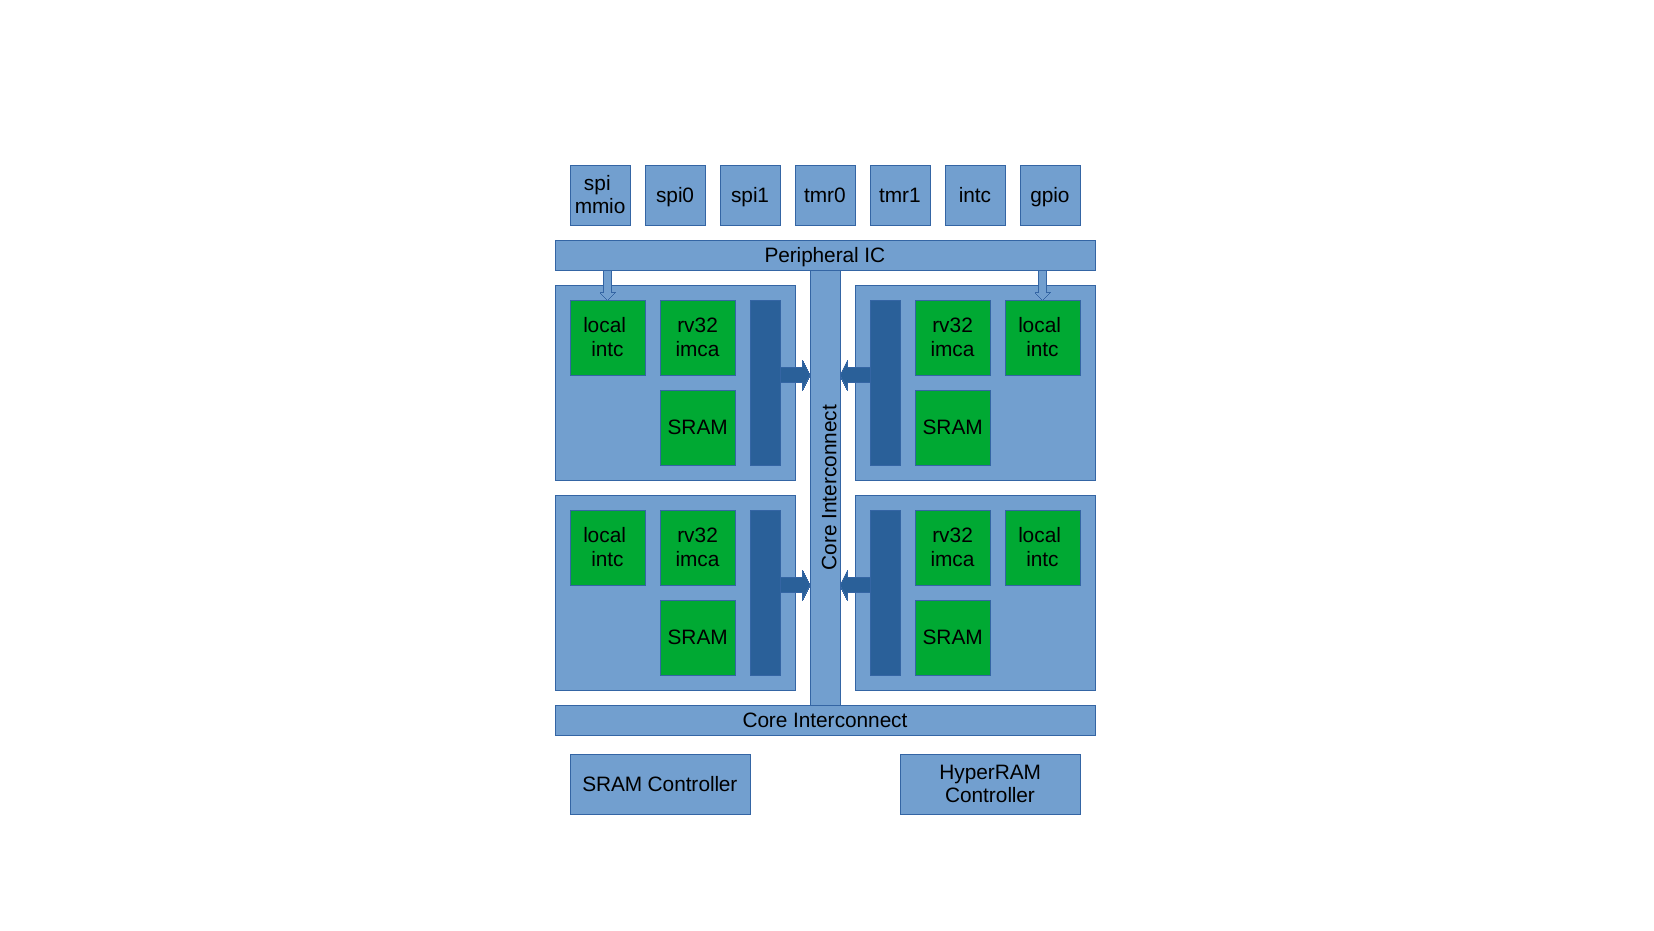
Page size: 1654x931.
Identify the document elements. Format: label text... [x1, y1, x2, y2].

text_box spi0 [645, 165, 706, 226]
text_box [555, 270, 1096, 481]
text_box local intc [570, 300, 646, 376]
text_box Peripheral IC [555, 240, 1096, 271]
text_box tmr1 [870, 165, 931, 226]
text_box local intc [1005, 510, 1081, 586]
text_box spi mmio [570, 165, 631, 226]
text_box Core Interconnect [555, 705, 1096, 736]
text_box HyperRAM Controller [900, 754, 1081, 815]
text_box local intc [1005, 300, 1081, 376]
text_box [810, 601, 841, 705]
text_box intc [945, 165, 1006, 226]
text_box rv32 imca [915, 510, 991, 586]
text_box gpio [1020, 165, 1081, 226]
text_box SRAM [660, 390, 736, 466]
text_box spi1 [720, 165, 781, 226]
text_box Core Interconnect [810, 375, 849, 601]
text_box SRAM [660, 600, 736, 676]
text_box SRAM [915, 390, 991, 466]
text_box local intc [570, 510, 646, 586]
text_box [849, 495, 1096, 691]
text_box SRAM Controller [570, 754, 751, 815]
text_box SRAM [915, 600, 991, 676]
text_box rv32 imca [660, 300, 736, 376]
text_box tmr0 [795, 165, 856, 226]
text_box rv32 imca [660, 510, 736, 586]
text_box [555, 495, 810, 691]
text_box rv32 imca [915, 300, 991, 376]
